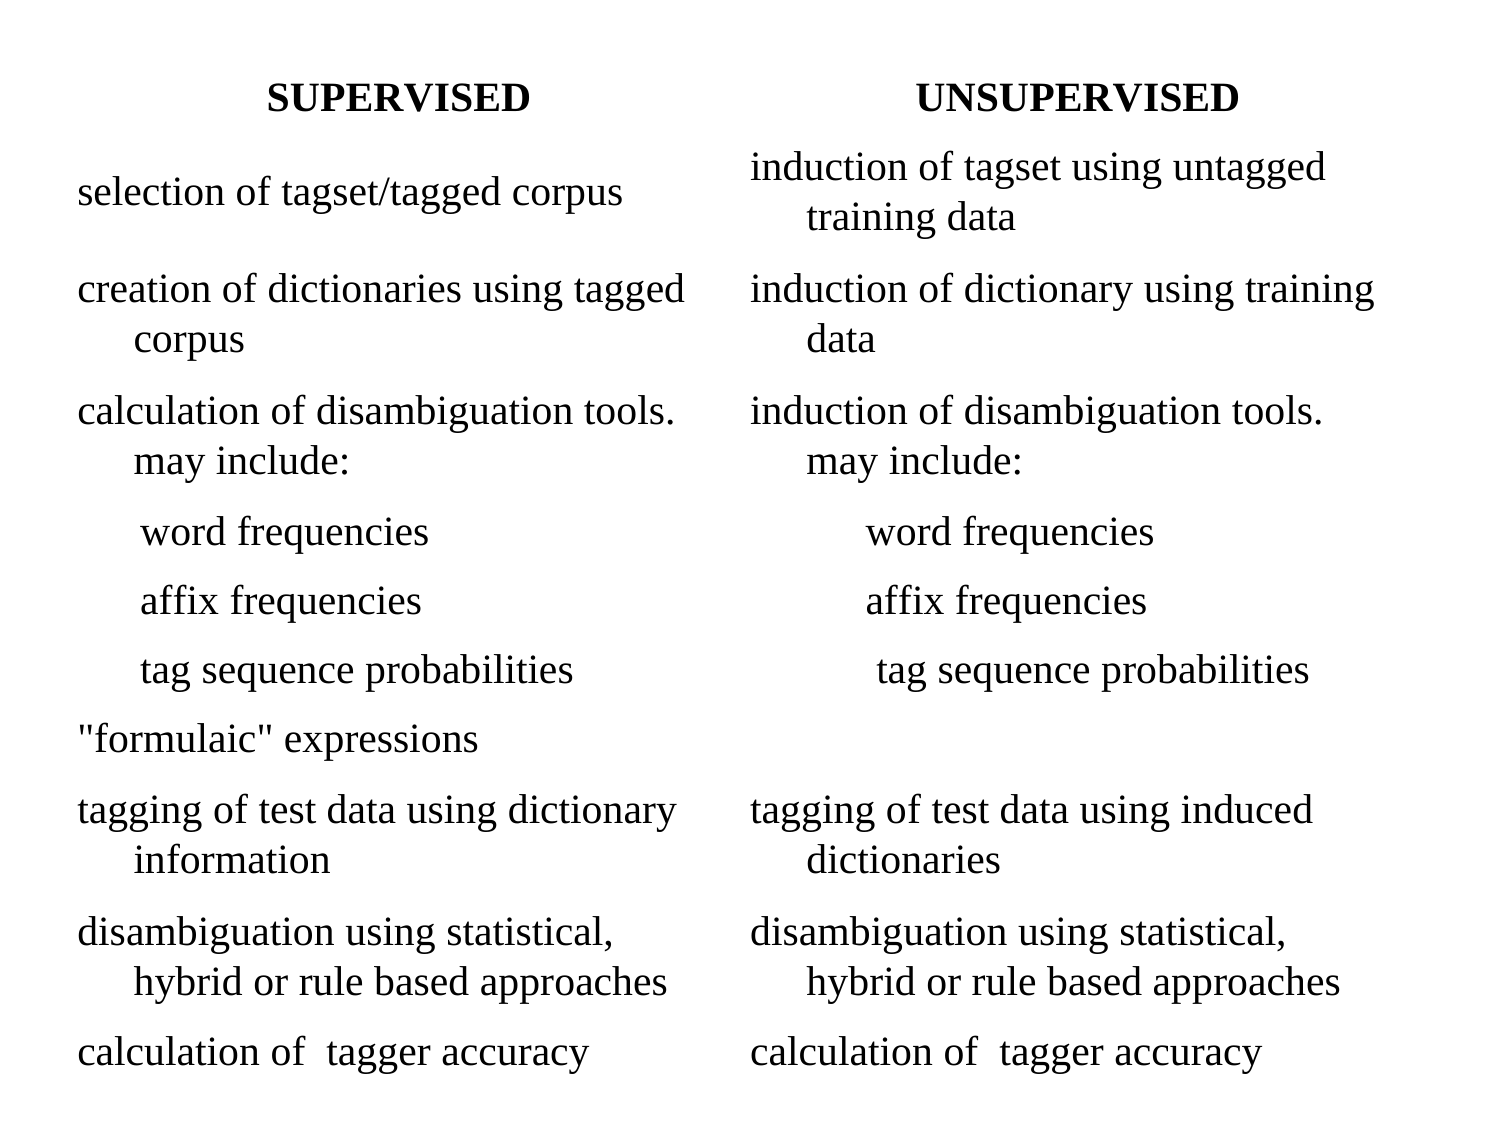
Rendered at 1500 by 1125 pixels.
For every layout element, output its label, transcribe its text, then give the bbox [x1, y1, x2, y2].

table_cell tagging of test data using induced dictionaries [735, 770, 1421, 892]
table_cell calculation of tagger accuracy [62, 1015, 735, 1084]
table_header UNSUPERVISED [735, 62, 1421, 128]
table_cell calculation of disambiguation tools. may include: [62, 372, 735, 494]
table_cell calculation of tagger accuracy [735, 1015, 1421, 1084]
table_cell affix frequencies [62, 563, 735, 632]
table_cell tag sequence probabilities [62, 632, 735, 701]
table_header SUPERVISED [62, 62, 735, 128]
table_cell [735, 701, 1421, 770]
table_cell disambiguation using statistical, hybrid or rule based approaches [62, 892, 735, 1015]
table_cell induction of dictionary using training data [735, 250, 1421, 372]
table_cell induction of disambiguation tools. may include: [735, 372, 1421, 494]
table_cell tagging of test data using dictionary information [62, 770, 735, 892]
table_cell tag sequence probabilities [735, 632, 1421, 701]
table_cell disambiguation using statistical, hybrid or rule based approaches [735, 892, 1421, 1015]
table_cell affix frequencies [735, 563, 1421, 632]
table_cell "formulaic" expressions [62, 701, 735, 770]
table_cell creation of dictionaries using tagged corpus [62, 250, 735, 372]
table_cell word frequencies [62, 494, 735, 563]
table_cell word frequencies [735, 494, 1421, 563]
table_cell induction of tagset using untagged training data [735, 128, 1421, 250]
table_cell selection of tagset/tagged corpus [62, 128, 735, 250]
